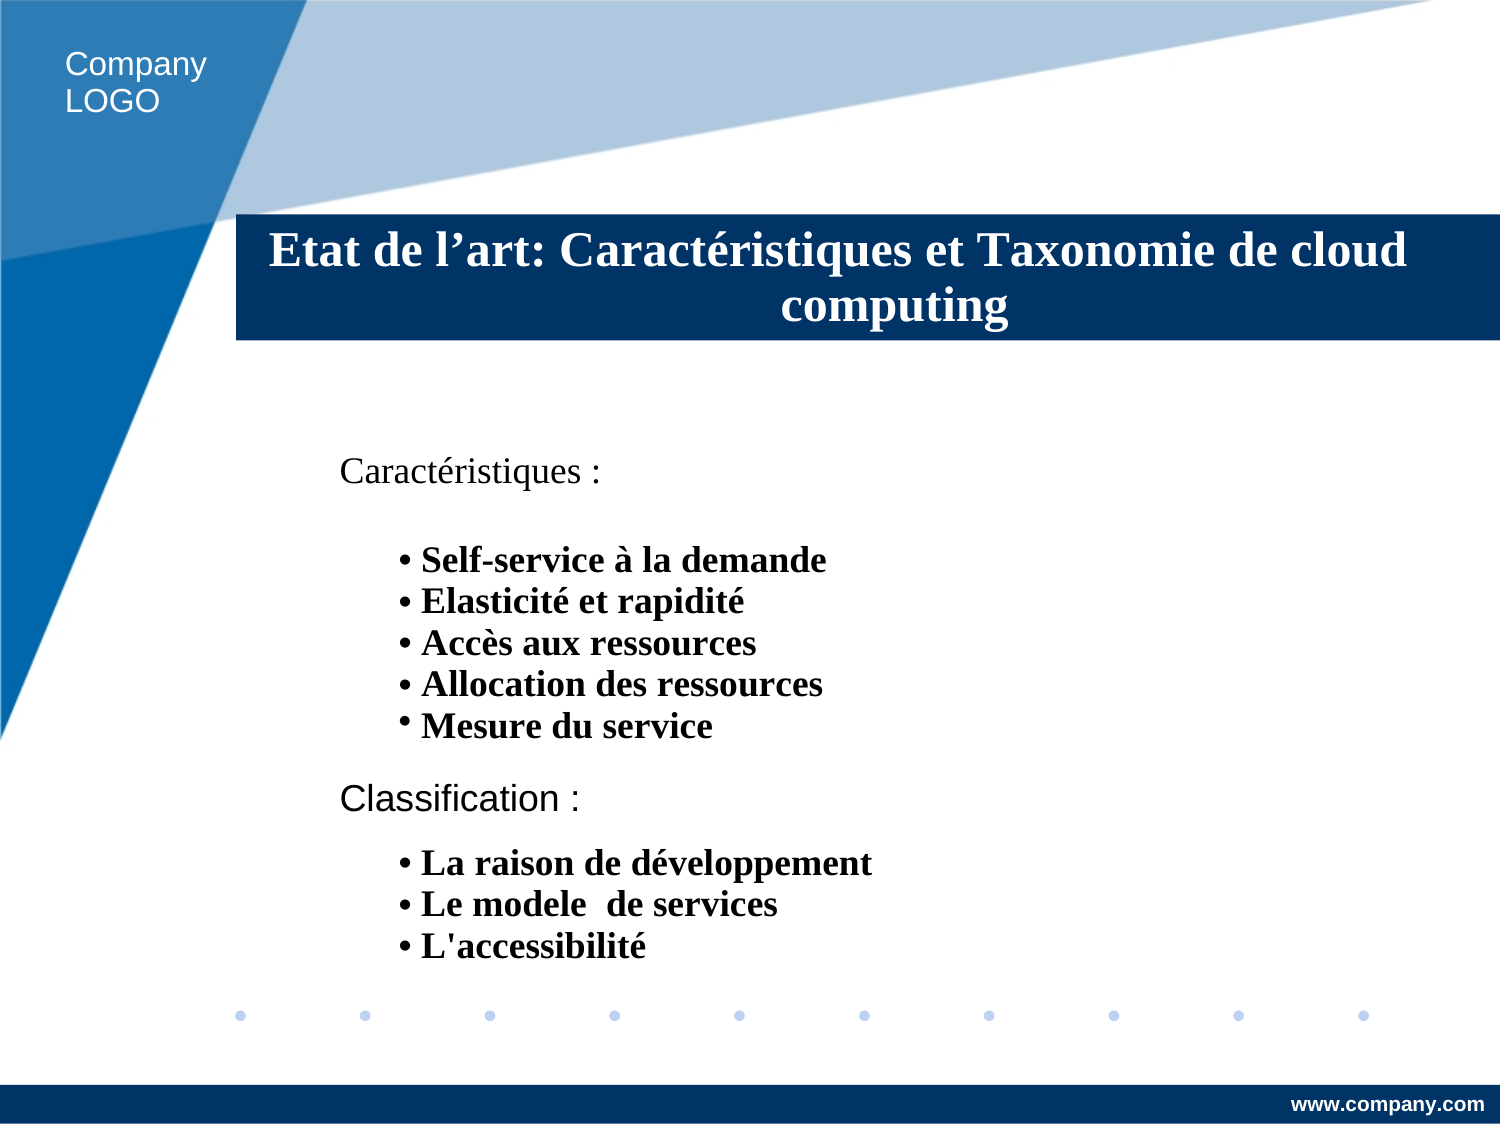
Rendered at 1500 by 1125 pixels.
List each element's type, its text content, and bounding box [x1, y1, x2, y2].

picture [0, 0, 1500, 842]
text_box La raison de développement Le modele de services L'accessibilité [383, 792, 1152, 975]
text_box Self-service à la demande Elasticité et rapidité Accès aux ressources Allocation des ressources Mesure du service [383, 531, 1034, 755]
text_box Caractéristiques : [324, 442, 680, 502]
text_box Classification : [324, 769, 827, 827]
title Etat de l’art: Caractéristiques et Taxonomie de cloud computing [236, 214, 1500, 341]
